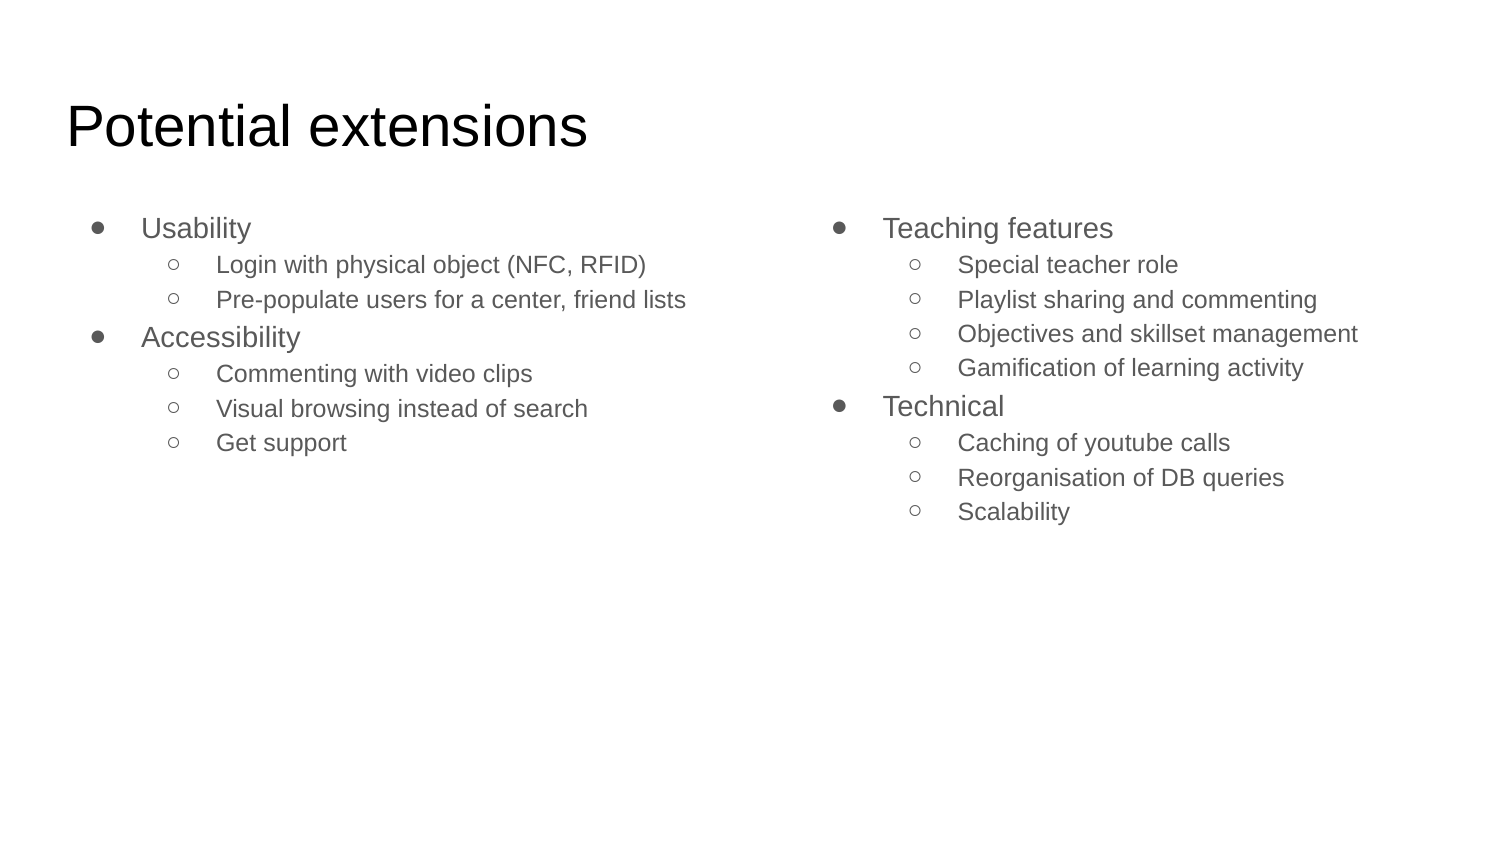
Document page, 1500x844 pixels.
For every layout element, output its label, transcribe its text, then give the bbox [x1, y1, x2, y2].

title Potential extensions [51, 72, 1449, 167]
list Teaching features Special teacher role Playlist sharing and commenting Objectives and skillset management Gamification of learning activity Technical Caching of youtube calls Reorganisation of DB queries Scalability [792, 189, 1449, 750]
list Usability Login with physical object (NFC, RFID) Pre-populate users for a center, friend lists Accessibility Commenting with video clips Visual browsing instead of search Get support [51, 189, 708, 750]
